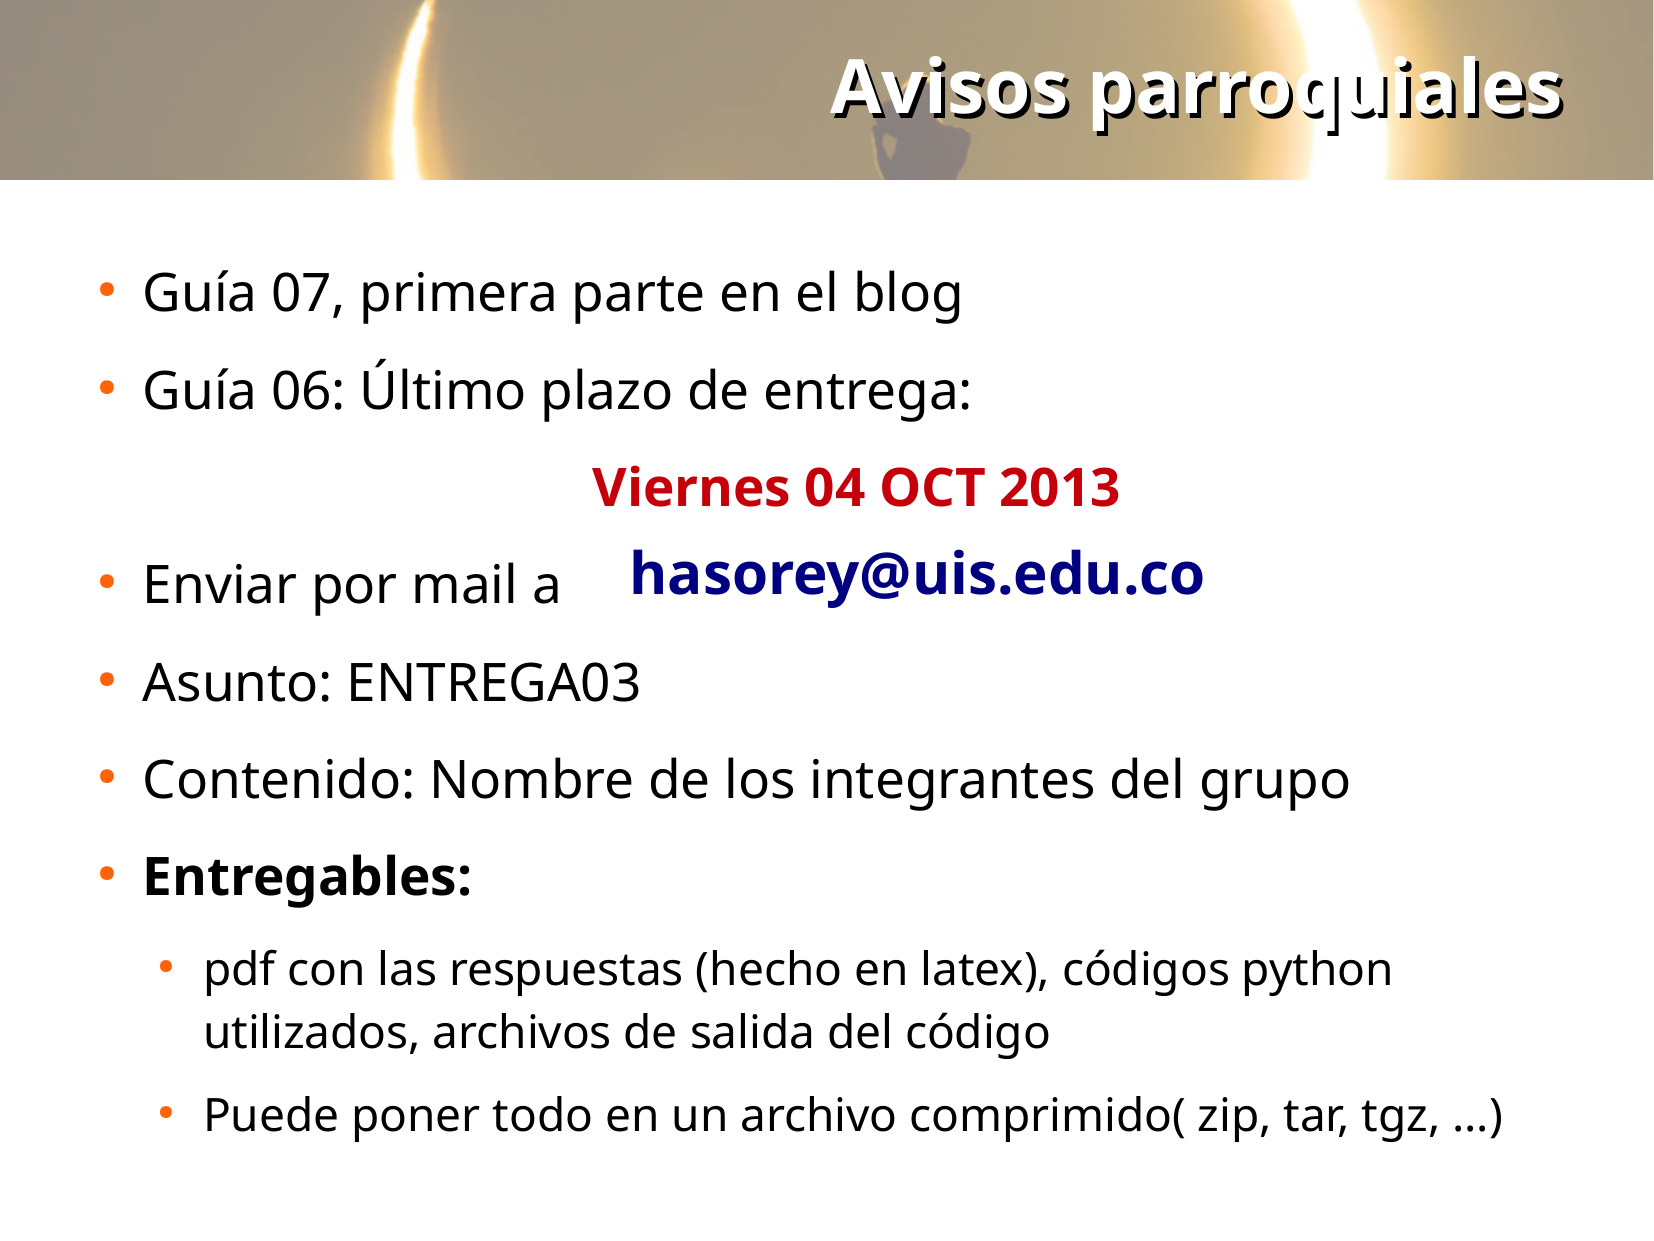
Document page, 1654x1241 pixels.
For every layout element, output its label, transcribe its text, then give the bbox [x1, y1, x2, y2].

picture [0, 0, 1654, 180]
title Avisos parroquiales [75, 19, 1564, 151]
text_box hasorey@uis.edu.co [615, 525, 1230, 608]
list Guía 07, primera parte en el blog Guía 06: Último plazo de entrega: Viernes 04 OCT 2013 Enviar por mail a Asunto: ENTREGA03 Contenido: Nombre de los integrantes del grupo Entregables: pdf con las respuestas (hecho en latex), códigos python utilizados, archivos de salida del código Puede poner todo en un archivo comprimido( zip, tar, tgz, ...) [82, 255, 1571, 1156]
